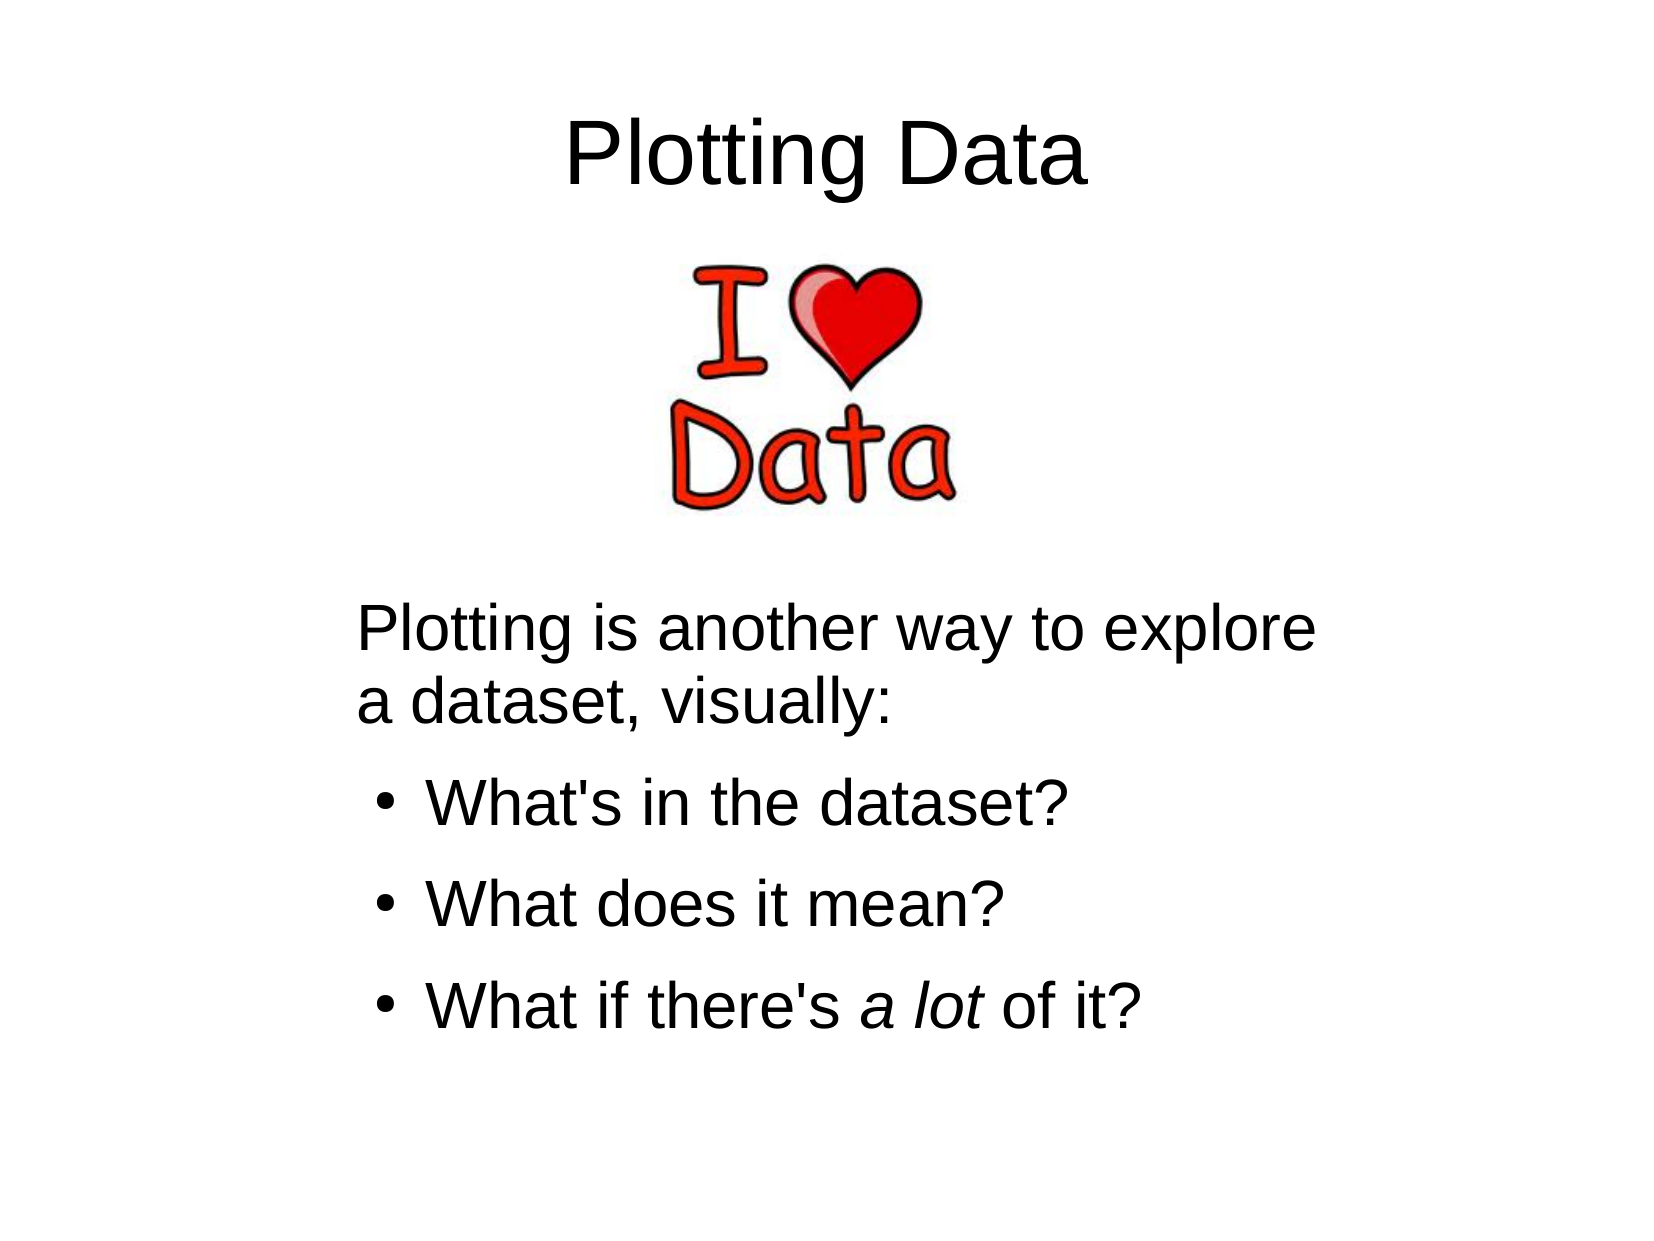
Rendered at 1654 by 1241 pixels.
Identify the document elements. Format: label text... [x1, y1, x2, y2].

list Plotting is another way to explore a dataset, visually: What's in the dataset? What does it mean? What if there's a lot of it? [356, 388, 1324, 1044]
title Plotting Data [82, 49, 1571, 257]
picture [630, 215, 998, 552]
